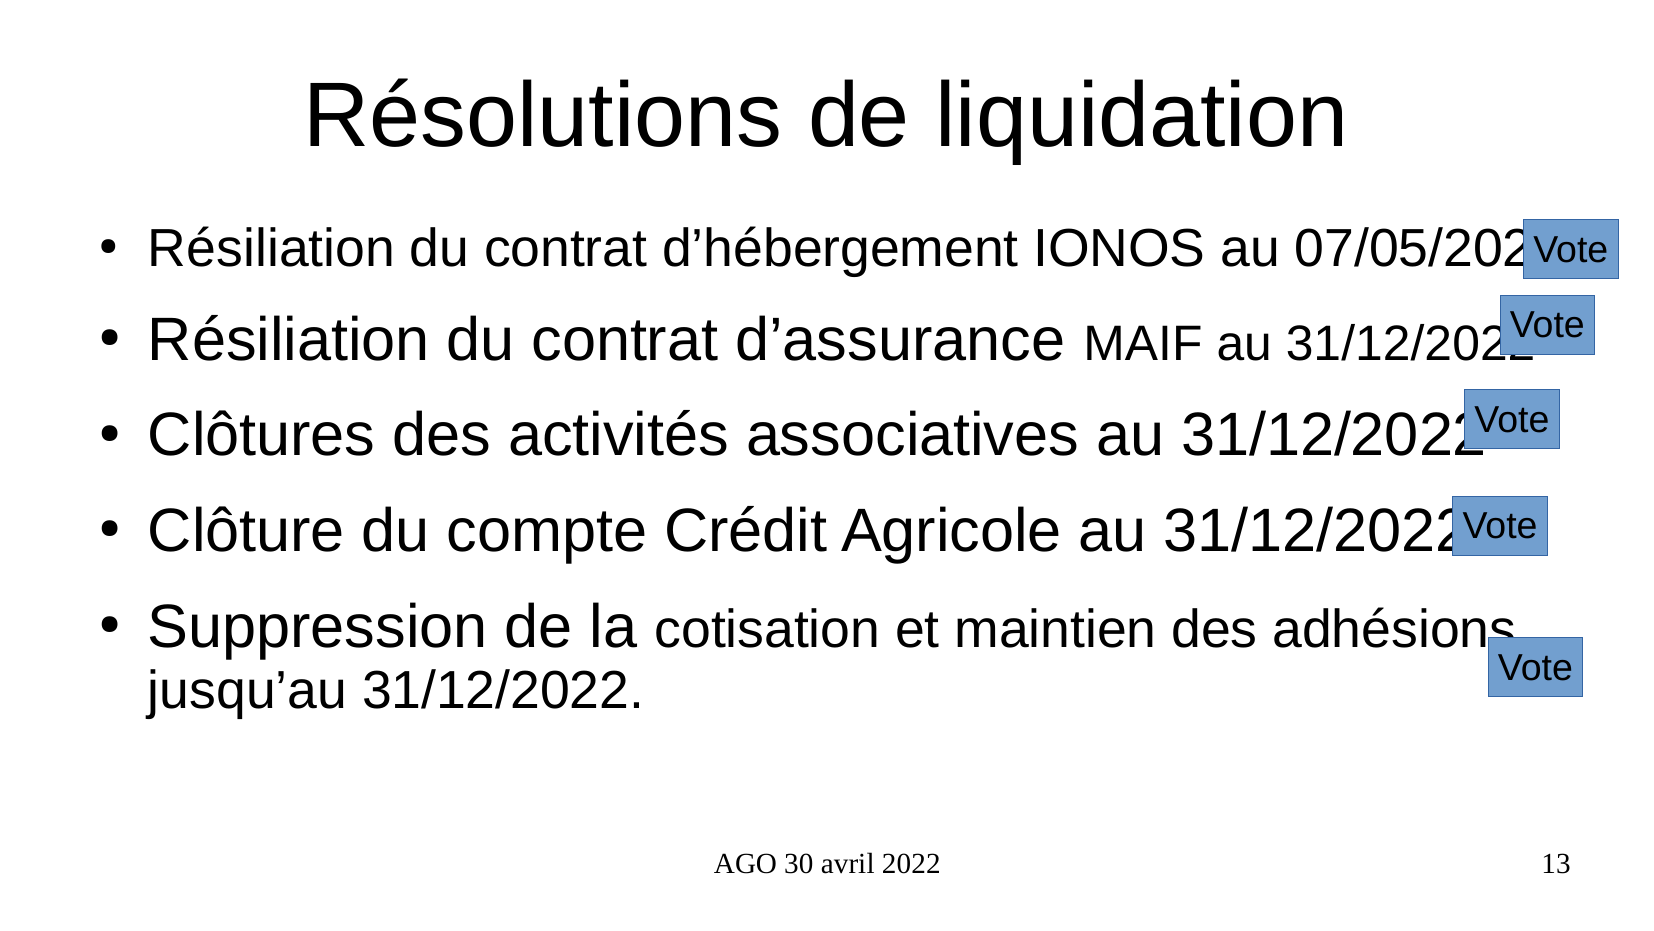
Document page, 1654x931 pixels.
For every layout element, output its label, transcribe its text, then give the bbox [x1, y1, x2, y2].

text_box Vote [1488, 637, 1583, 697]
text_box Vote [1464, 389, 1560, 449]
text_box Vote [1452, 496, 1548, 556]
title Résolutions de liquidation [82, 37, 1571, 193]
text_box Vote [1523, 219, 1619, 279]
text_box Vote [1500, 295, 1595, 355]
list Résiliation du contrat d’hébergement IONOS au 07/05/2022 Résiliation du contrat d’assurance MAIF au 31/12/2022 Clôtures des activités associatives au 31/12/2022 Clôture du compte Crédit Agricole au 31/12/2022 Suppression de la cotisation et maintien des adhésions jusqu’au 31/12/2022. [82, 217, 1571, 758]
